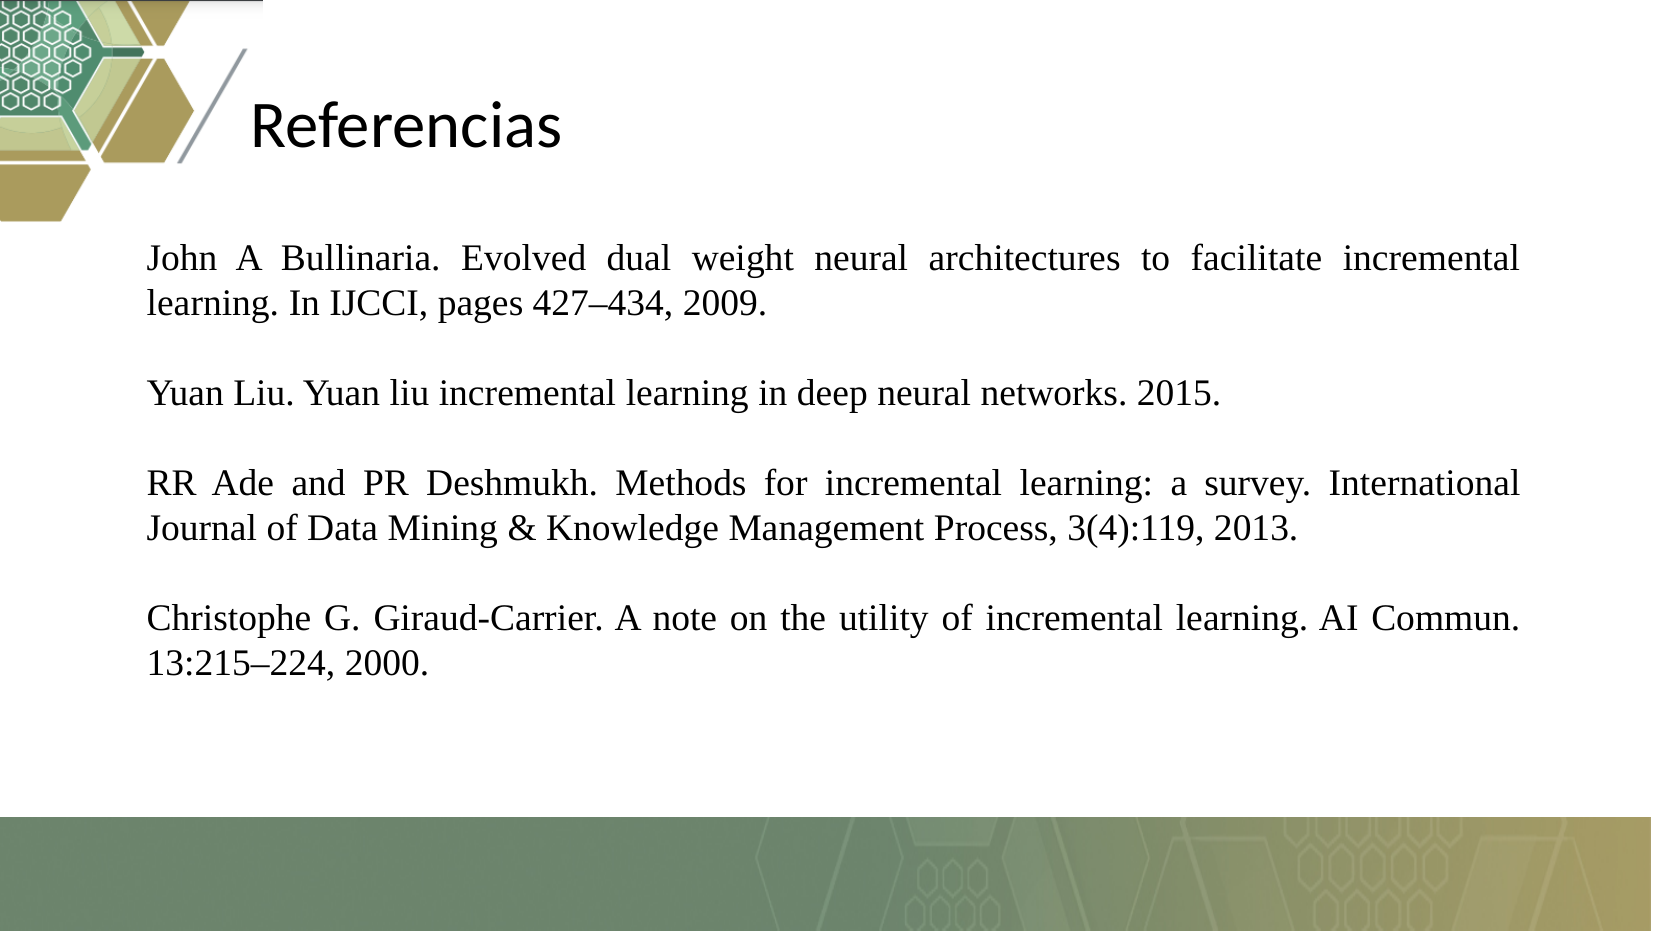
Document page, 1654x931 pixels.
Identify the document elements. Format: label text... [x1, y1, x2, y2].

text_box John A Bullinaria. Evolved dual weight neural architectures to facilitate incremental learning. In IJCCI, pages 427–434, 2009. Yuan Liu. Yuan liu incremental learning in deep neural networks. 2015. RR Ade and PR Deshmukh. Methods for incremental learning: a survey. International Journal of Data Mining & Knowledge Management Process, 3(4):119, 2013. Christophe G. Giraud-Carrier. A note on the utility of incremental learning. AI Commun. 13:215–224, 2000. [131, 224, 1538, 736]
text_box Referencias [235, 75, 1238, 187]
picture [0, 817, 1651, 931]
picture [0, 0, 263, 244]
